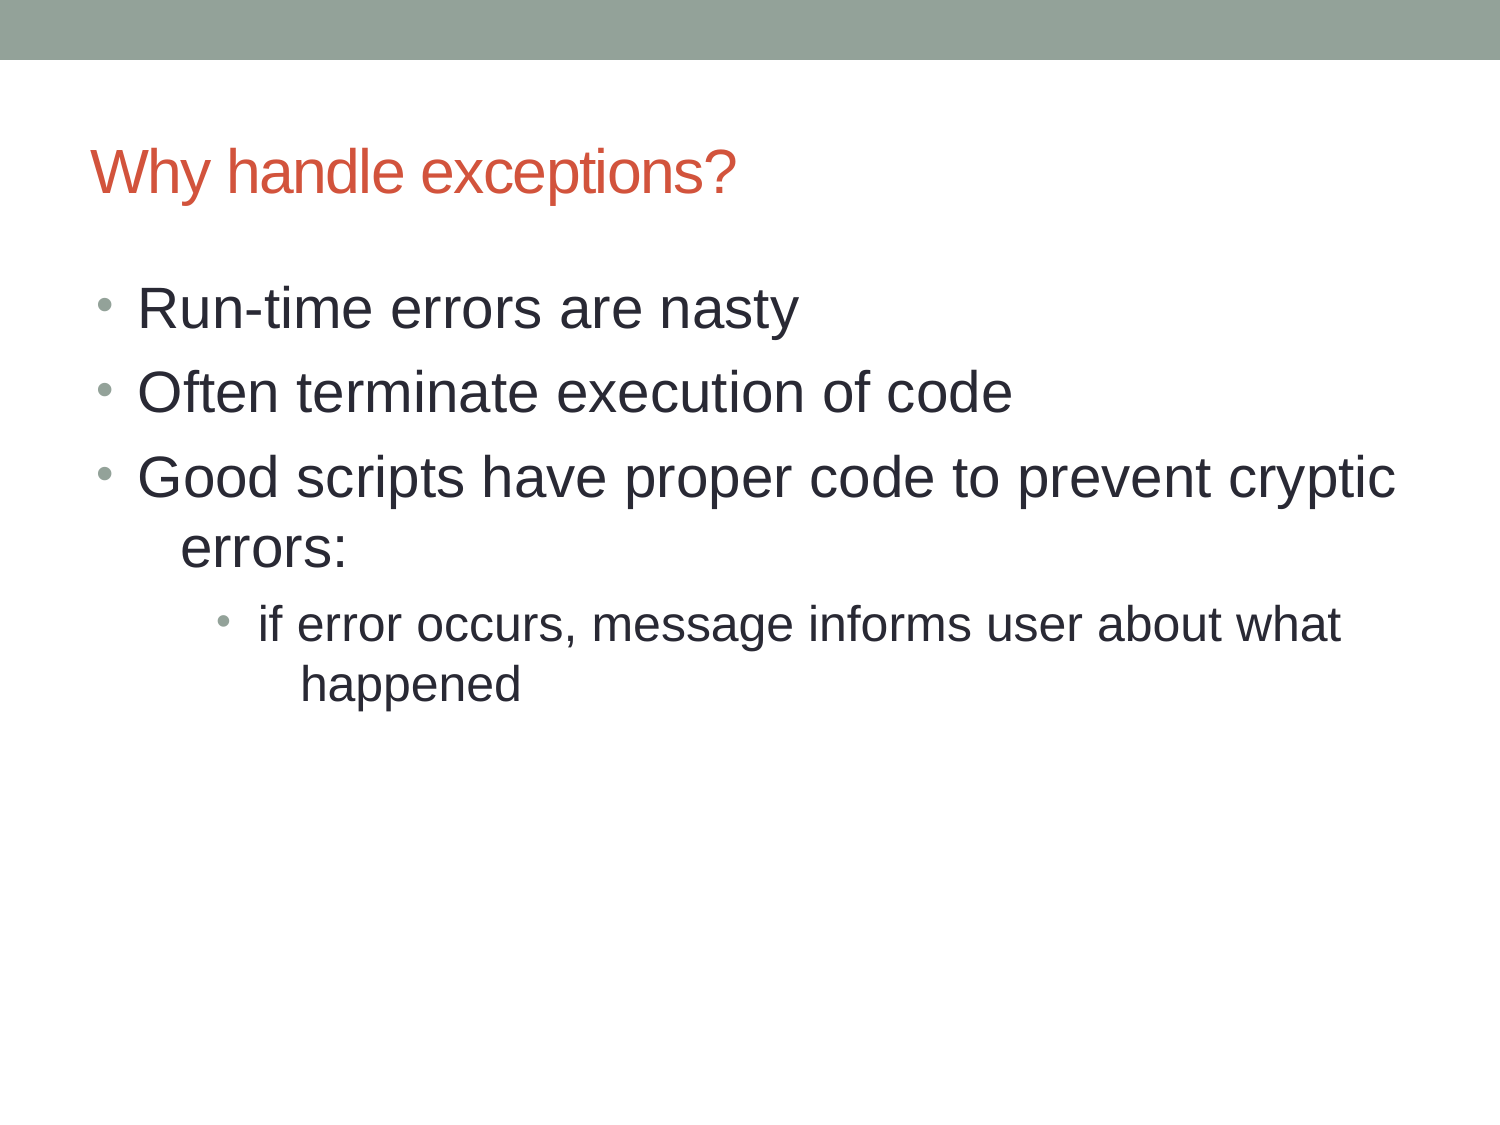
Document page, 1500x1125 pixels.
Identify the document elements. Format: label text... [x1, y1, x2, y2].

title Why handle exceptions? [75, 87, 1426, 251]
list Run-time errors are nasty Often terminate execution of code Good scripts have proper code to prevent cryptic errors: if error occurs, message informs user about what happened [75, 262, 1426, 1063]
